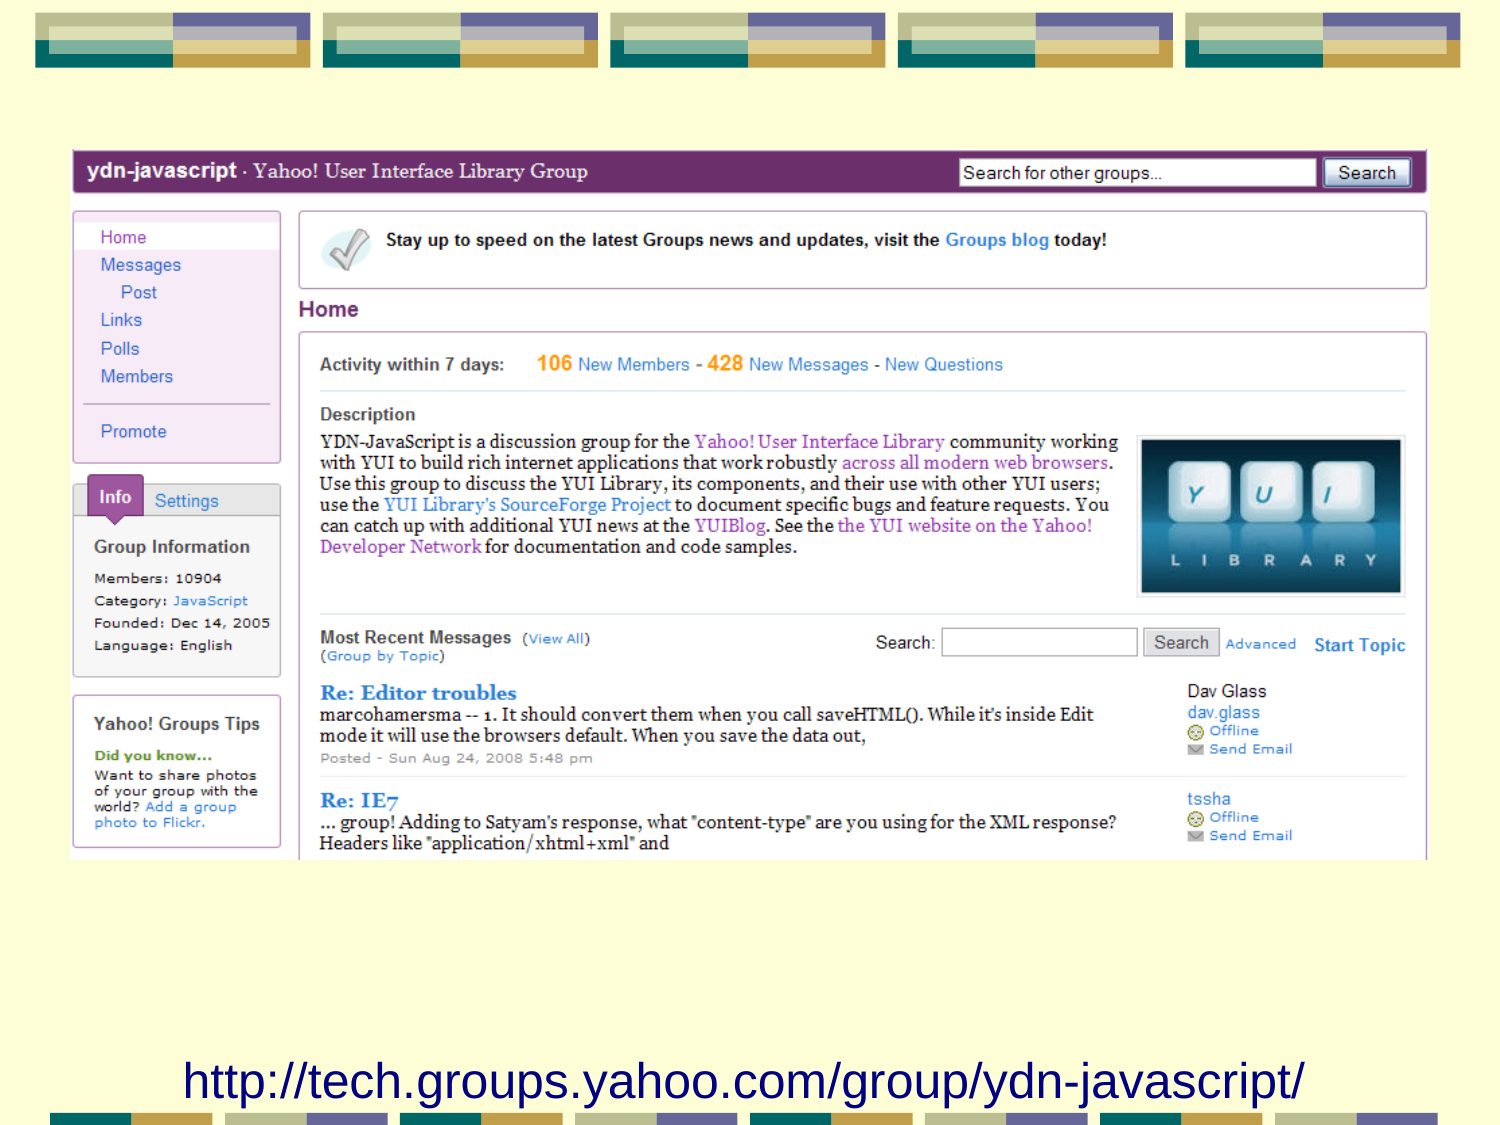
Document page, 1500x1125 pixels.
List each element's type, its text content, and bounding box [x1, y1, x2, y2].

picture [70, 149, 1430, 860]
text_box http://tech.groups.yahoo.com/group/ydn-javascript/ [182, 1049, 1307, 1106]
